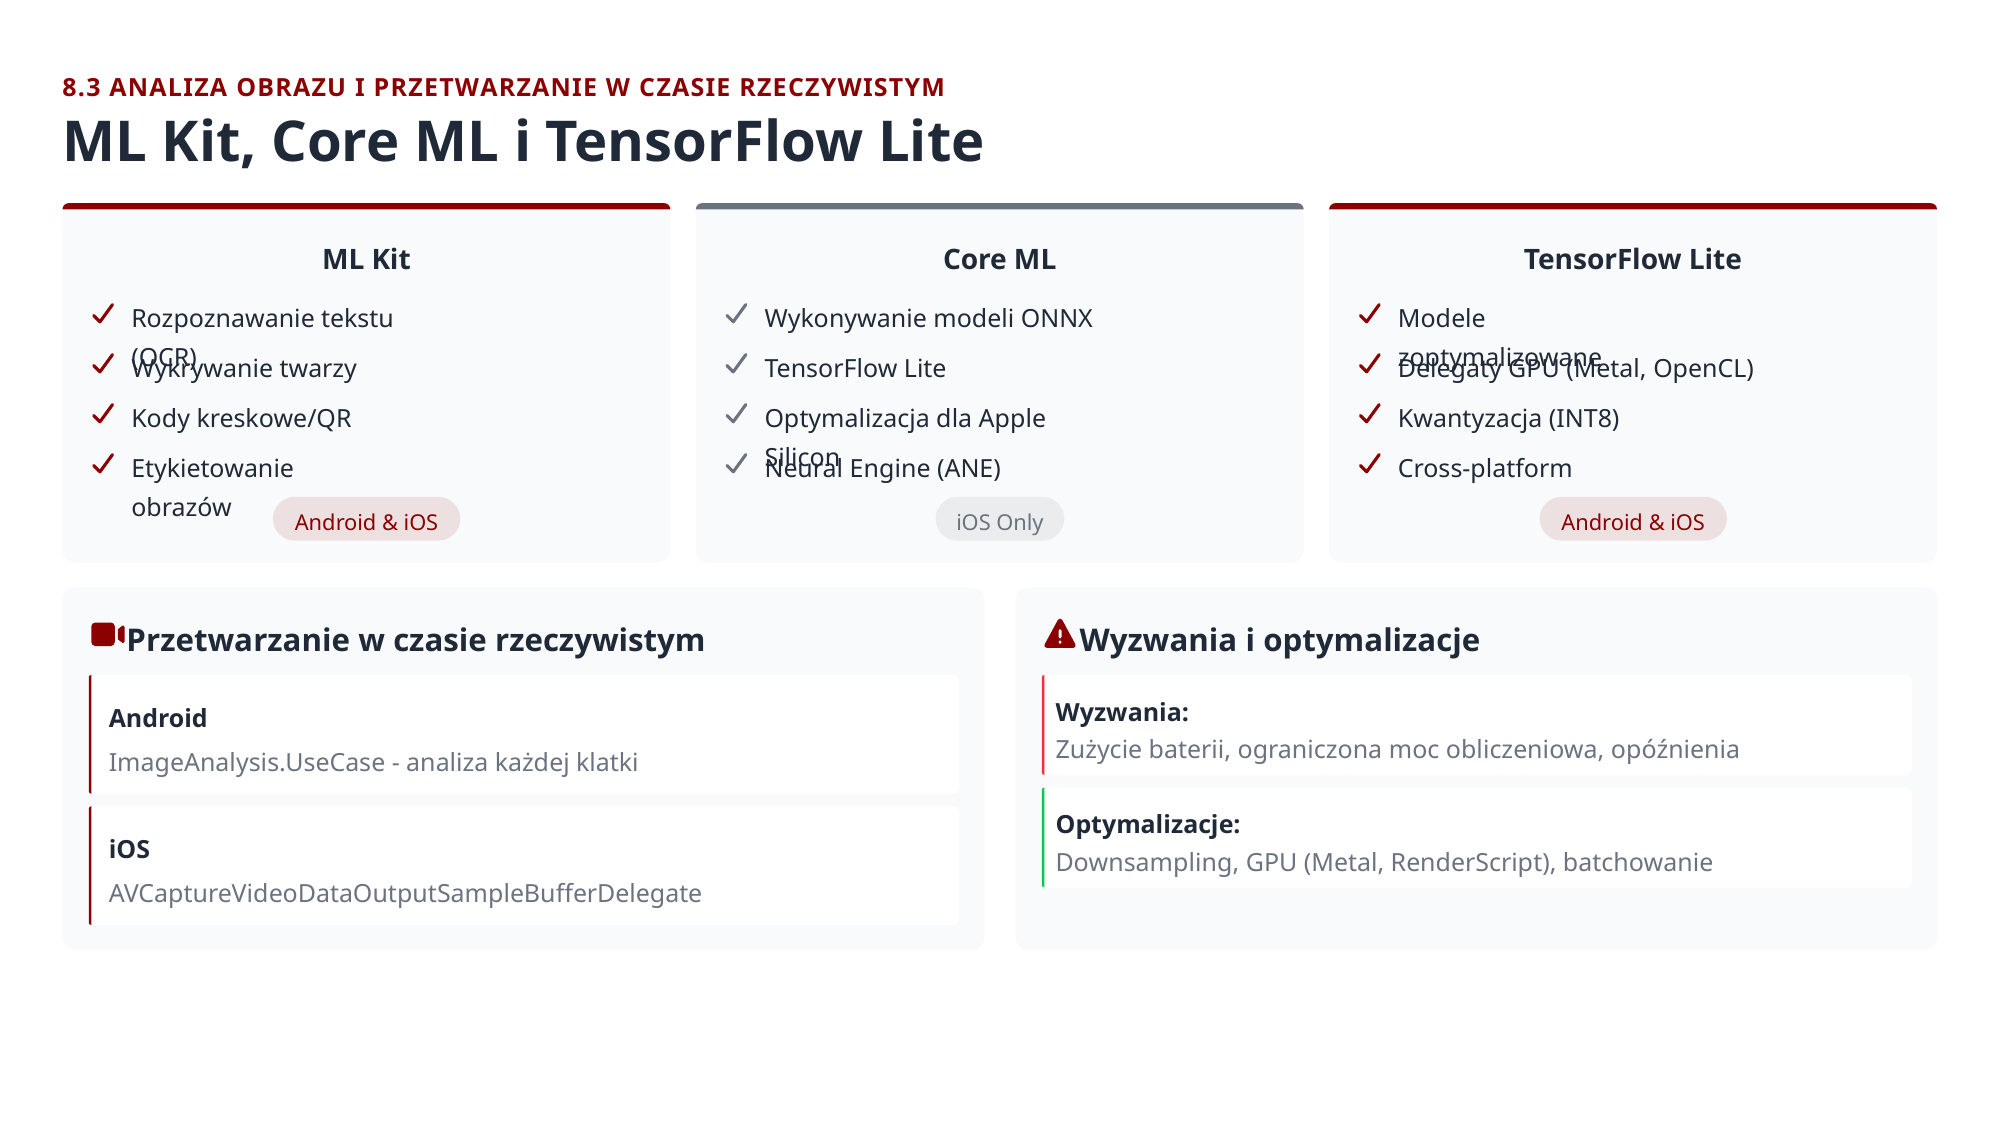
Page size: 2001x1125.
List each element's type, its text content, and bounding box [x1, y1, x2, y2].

text_box Wyzwania i optymalizacje [1080, 612, 1928, 656]
text_box Rozpoznawanie tekstu (OCR) [131, 294, 464, 331]
text_box Core ML [714, 231, 1286, 275]
text_box Neural Engine (ANE) [765, 444, 1008, 481]
text_box Modele zoptymalizowane [1398, 294, 1681, 331]
text_box ML Kit [80, 231, 652, 275]
text_box 8.3 ANALIZA OBRAZU I PRZETWARZANIE W CZASIE RZECZYWISTYM [62, 62, 1950, 100]
text_box TensorFlow Lite [765, 344, 955, 381]
text_box Wykonywanie modeli ONNX [765, 294, 1101, 331]
text_box Android & iOS [268, 497, 466, 541]
text_box Delegaty GPU (Metal, OpenCL) [1398, 344, 1757, 381]
text_box Android [109, 694, 953, 731]
text_box Kwantyzacja (INT8) [1398, 394, 1624, 431]
text_box Downsampling, GPU (Metal, RenderScript), batchowanie [1056, 837, 1912, 875]
text_box Wykrywanie twarzy [131, 344, 358, 381]
text_box ML Kit, Core ML i TensorFlow Lite [62, 112, 1966, 175]
text_box Optymalizacja dla Apple Silicon [765, 394, 1121, 431]
text_box [1015, 587, 1938, 951]
text_box Etykietowanie obrazów [131, 444, 394, 481]
text_box [695, 203, 1304, 563]
text_box ImageAnalysis.UseCase - analiza każdej klatki [109, 737, 953, 775]
text_box [62, 203, 671, 563]
text_box Android & iOS [1534, 497, 1732, 541]
text_box AVCaptureVideoDataOutputSampleBufferDelegate [109, 869, 953, 906]
text_box [62, 587, 985, 951]
text_box Przetwarzanie w czasie rzeczywistym [126, 612, 975, 656]
text_box Wyzwania: [1056, 687, 1912, 725]
text_box iOS [109, 825, 953, 863]
text_box iOS Only [930, 497, 1070, 541]
text_box Zużycie baterii, ograniczona moc obliczeniowa, opóźnienia [1056, 725, 1912, 763]
text_box Kody kreskowe/QR [131, 394, 359, 431]
text_box [1329, 203, 1938, 563]
text_box Optymalizacje: [1056, 800, 1912, 837]
text_box Cross-platform [1398, 444, 1575, 481]
text_box TensorFlow Lite [1347, 231, 1919, 275]
